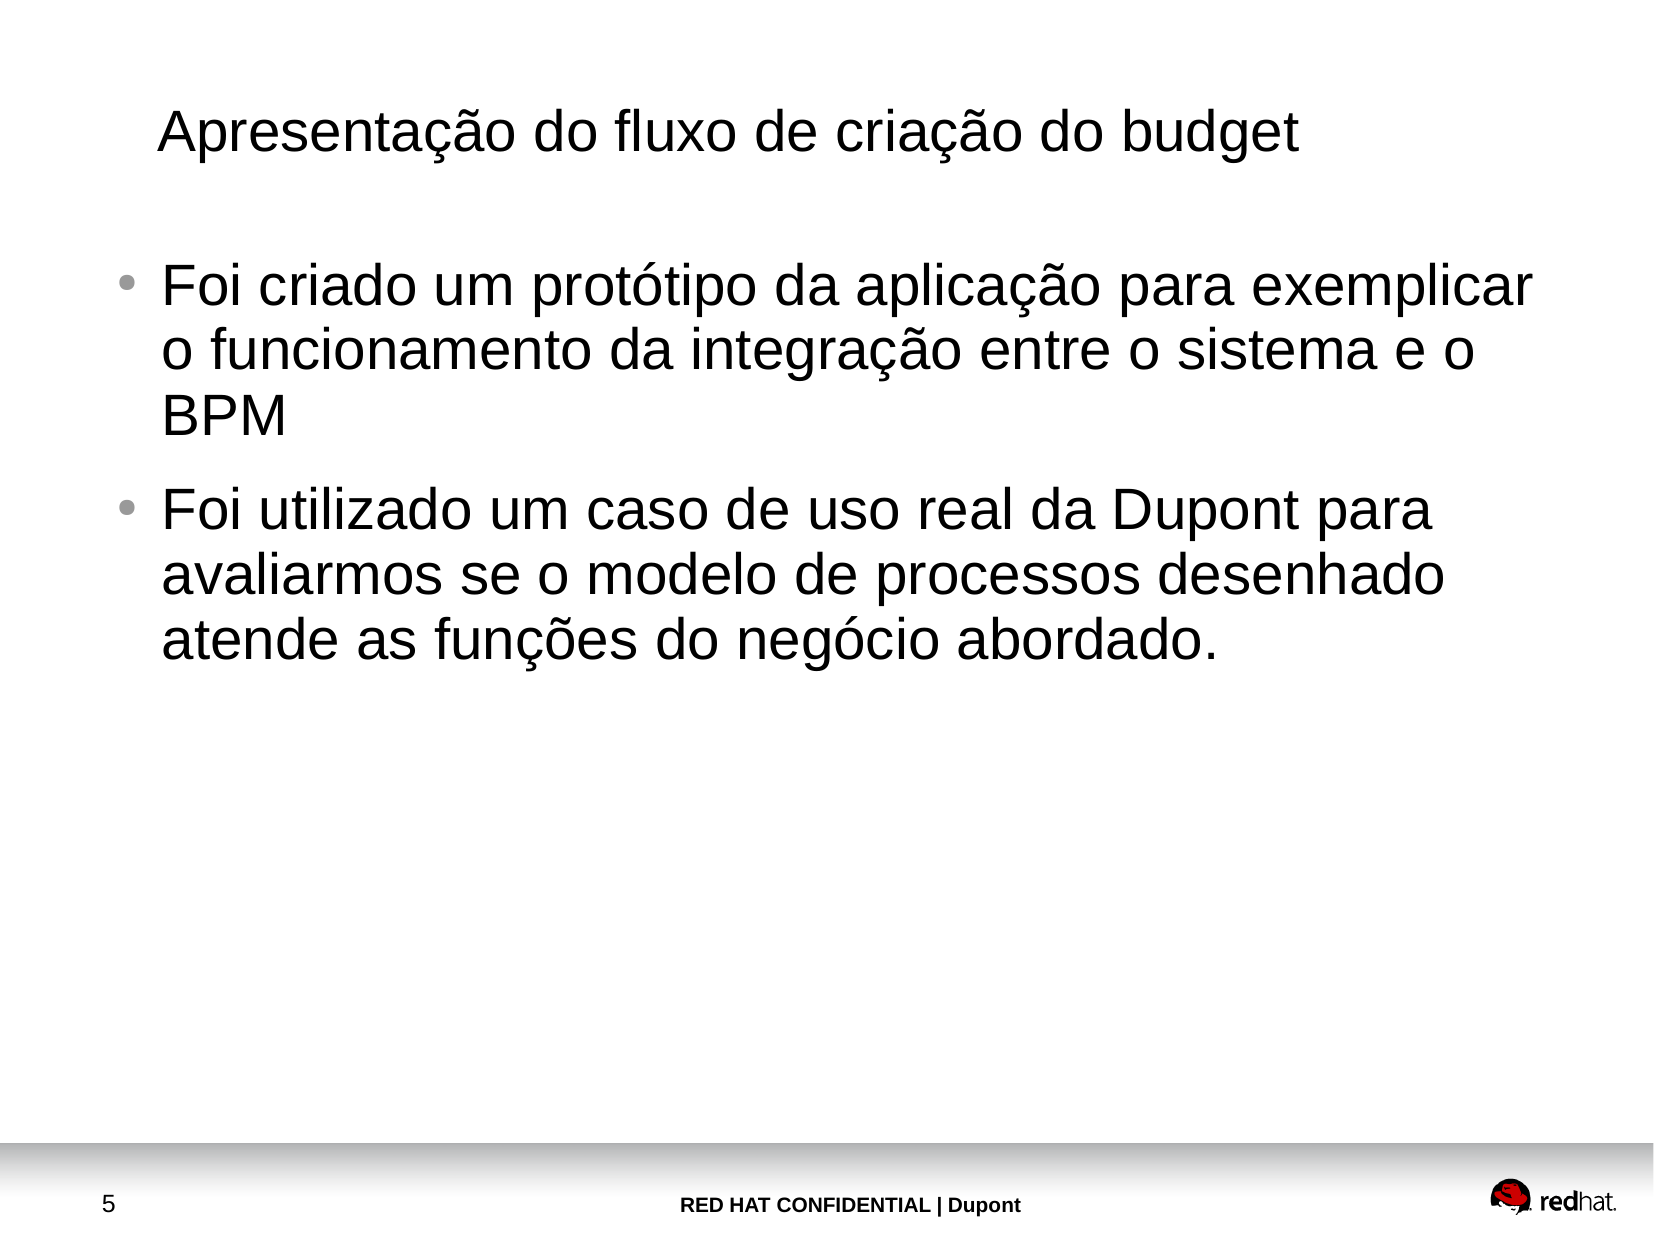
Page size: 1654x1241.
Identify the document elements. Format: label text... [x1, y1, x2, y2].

text_box Foi criado um protótipo da aplicação para exemplicar o funcionamento da integração entre o sistema e o BPM Foi utilizado um caso de uso real da Dupont para avaliarmos se o modelo de processos desenhado atende as funções do negócio abordado. [86, 244, 1576, 1039]
picture [0, 1143, 1654, 1241]
text_box Apresentação do fluxo de criação do budget [82, 37, 1571, 226]
